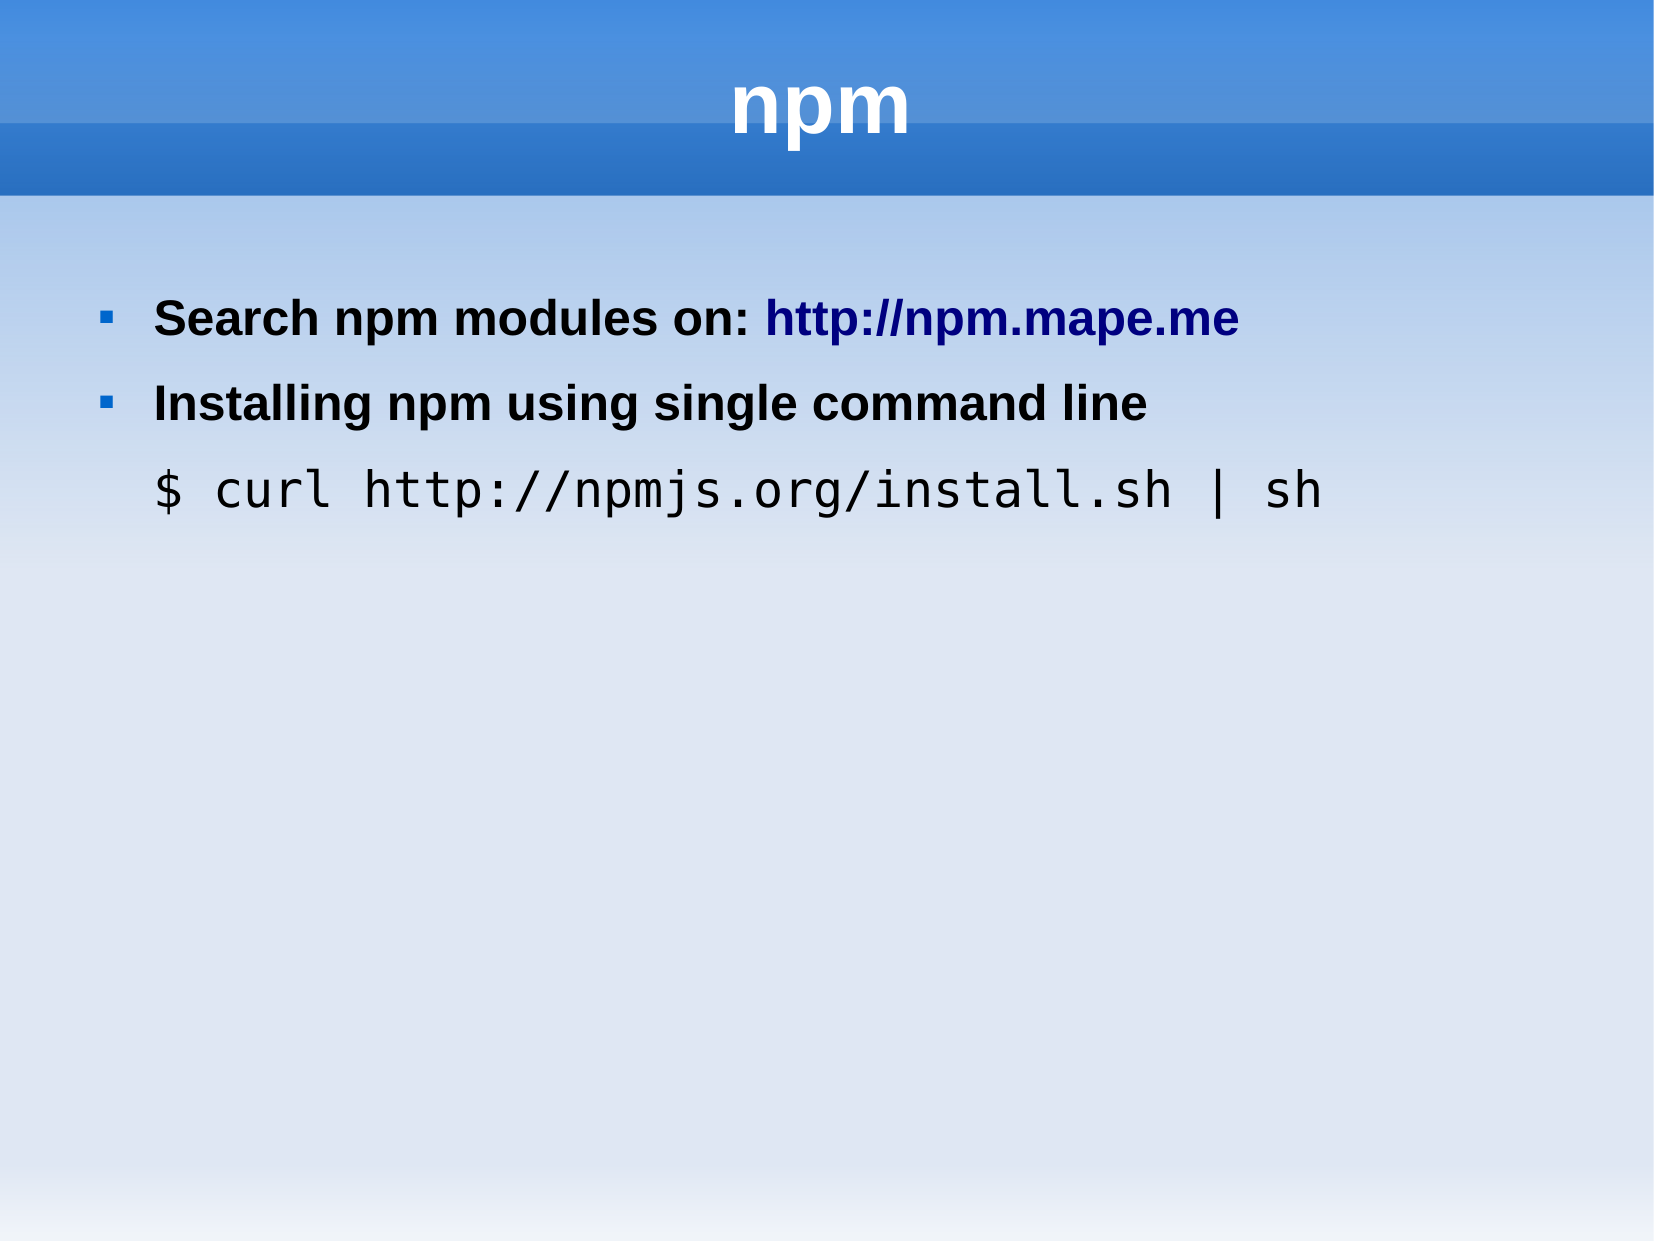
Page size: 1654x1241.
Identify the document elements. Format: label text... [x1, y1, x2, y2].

picture [0, 0, 1654, 1241]
list Search npm modules on: http://npm.mape.me Installing npm using single command line $ curl http://npmjs.org/install.sh | sh [82, 290, 1571, 1109]
title npm [76, 0, 1565, 208]
